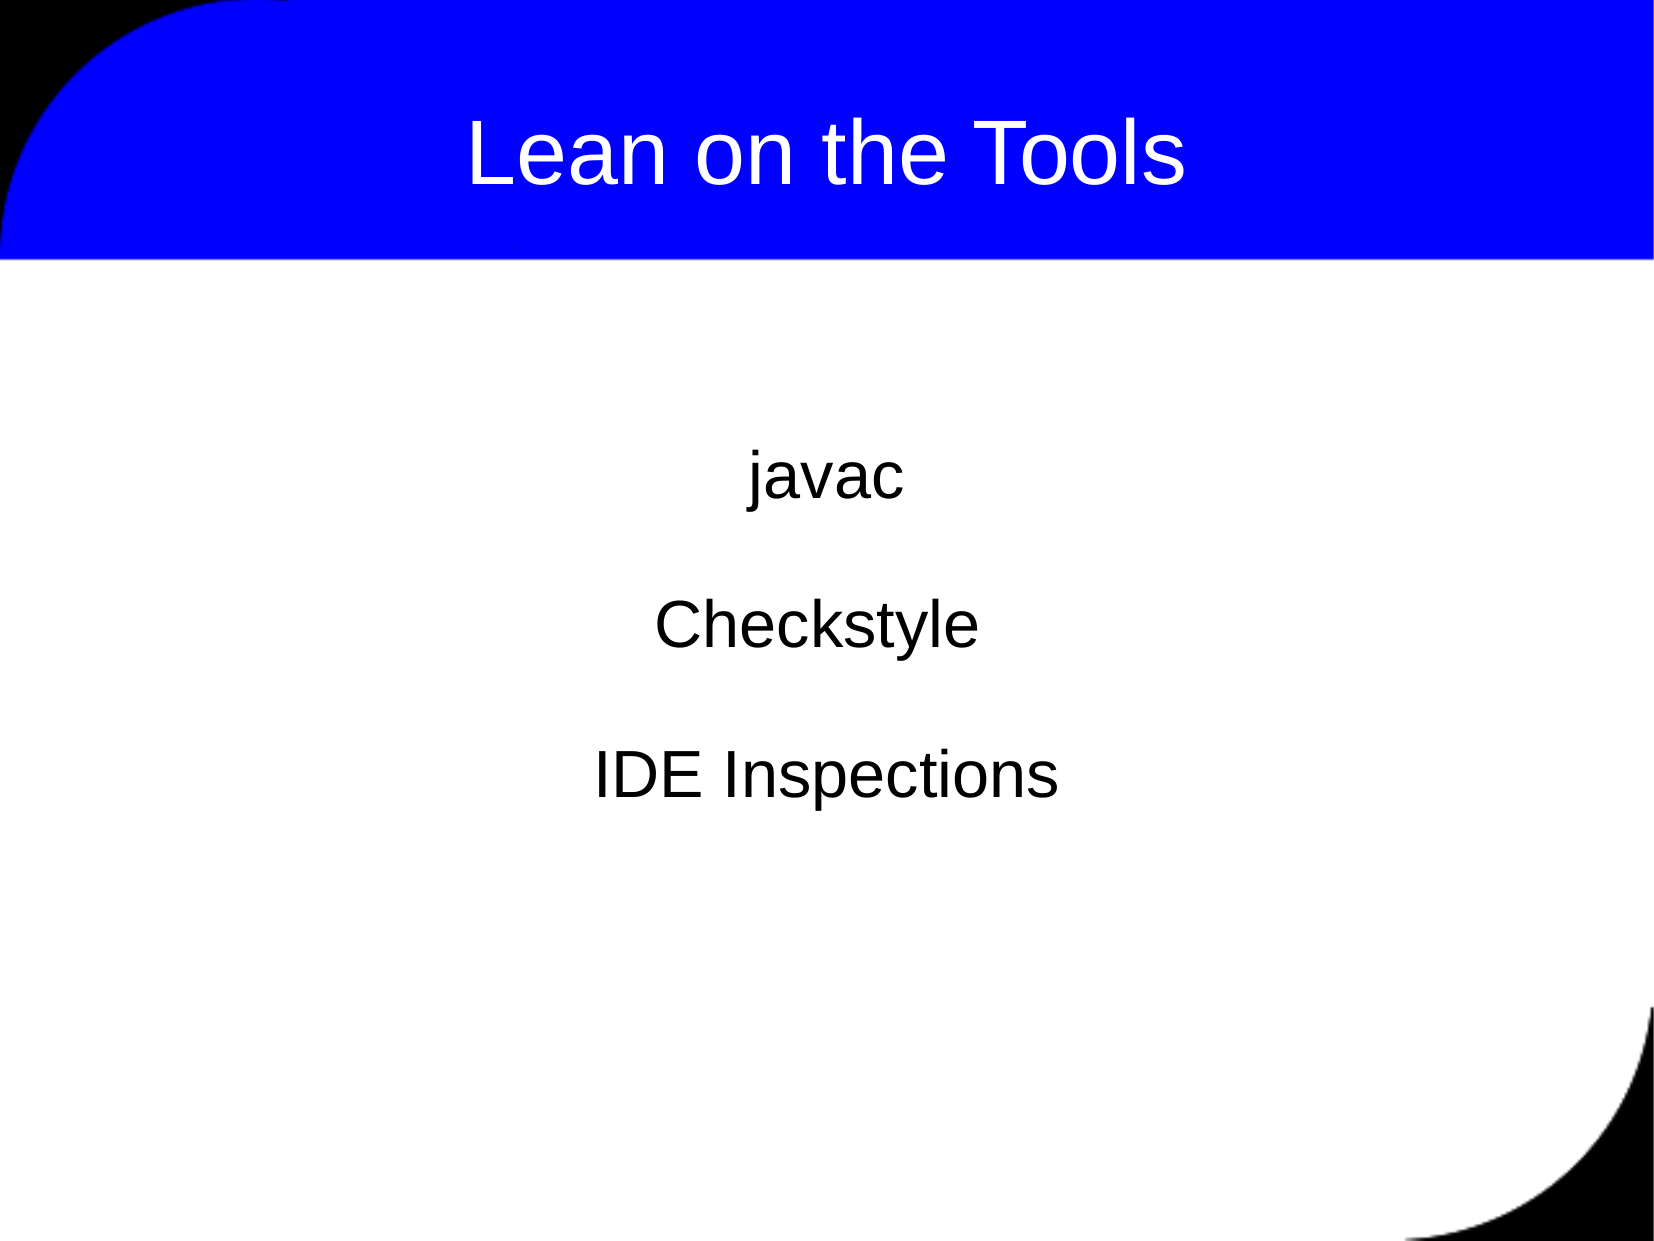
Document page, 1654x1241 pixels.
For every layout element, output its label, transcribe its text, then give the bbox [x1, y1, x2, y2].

picture [0, 0, 1654, 1241]
title Lean on the Tools [82, 56, 1571, 250]
subtitle javac Checkstyle IDE Inspections [82, 297, 1571, 1102]
